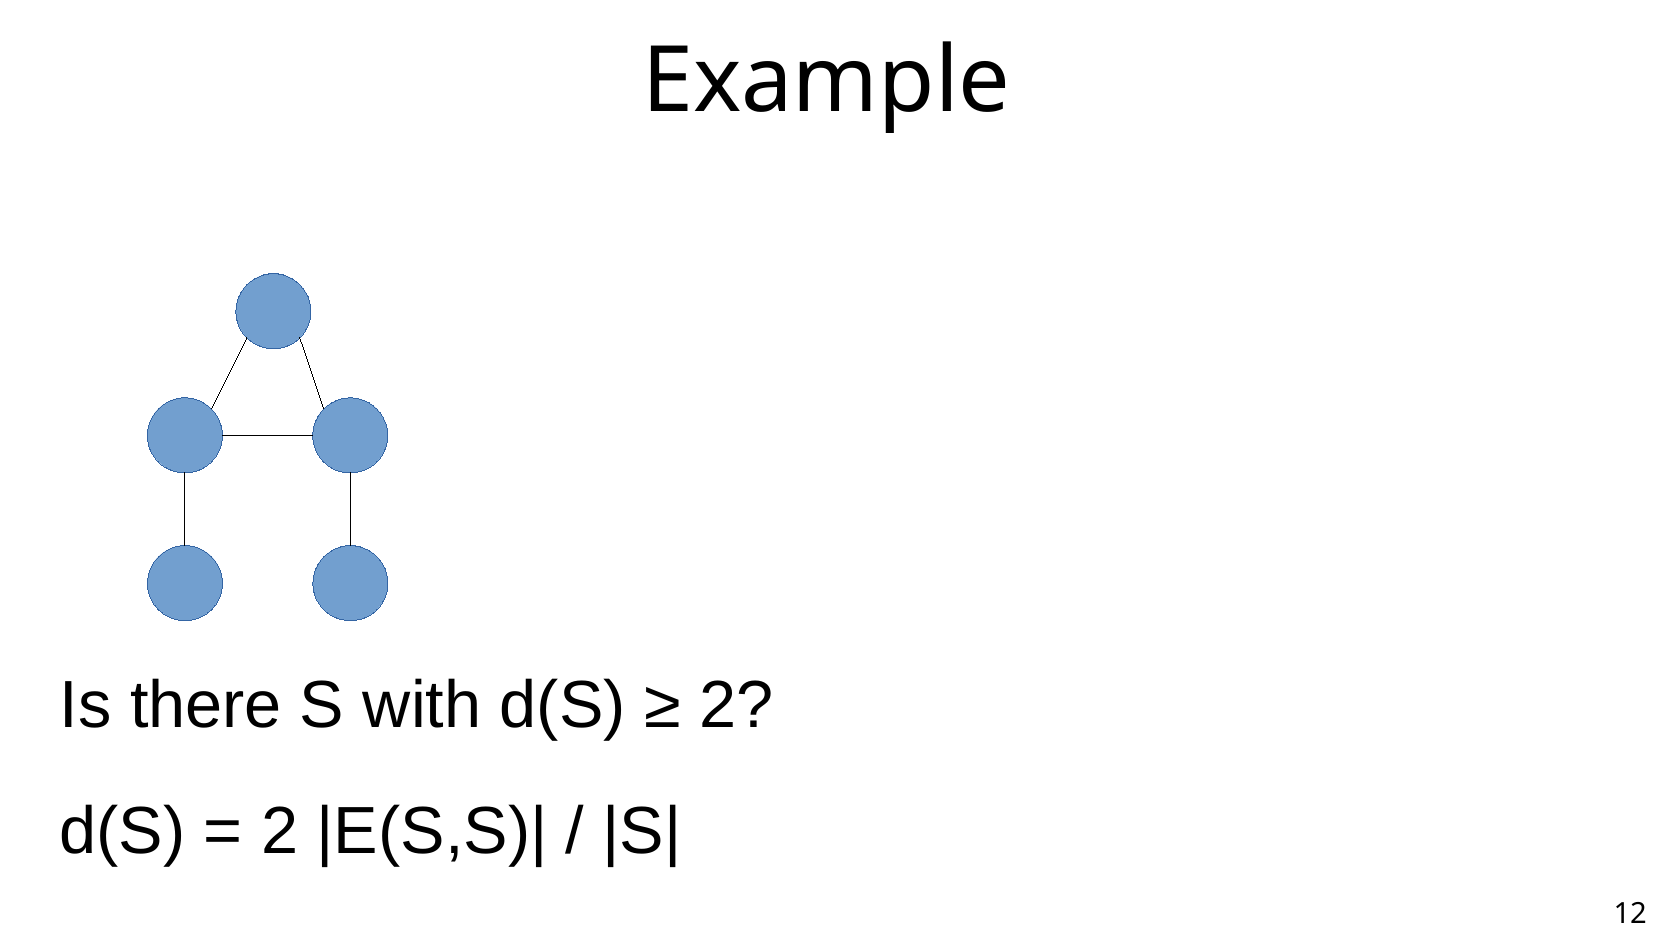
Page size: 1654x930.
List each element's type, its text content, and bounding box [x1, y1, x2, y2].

text_box [147, 545, 223, 621]
title Example [82, 1, 1571, 151]
text_box [235, 273, 311, 349]
text_box [147, 397, 223, 473]
text_box [312, 545, 388, 621]
text_box [312, 397, 388, 473]
text_box Is there S with d(S) ≥ 2? d(S) = 2 |E(S,S)| / |S| [45, 660, 811, 930]
